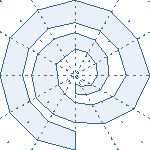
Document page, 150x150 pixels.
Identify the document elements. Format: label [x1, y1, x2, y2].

text_box [0, 0, 150, 150]
